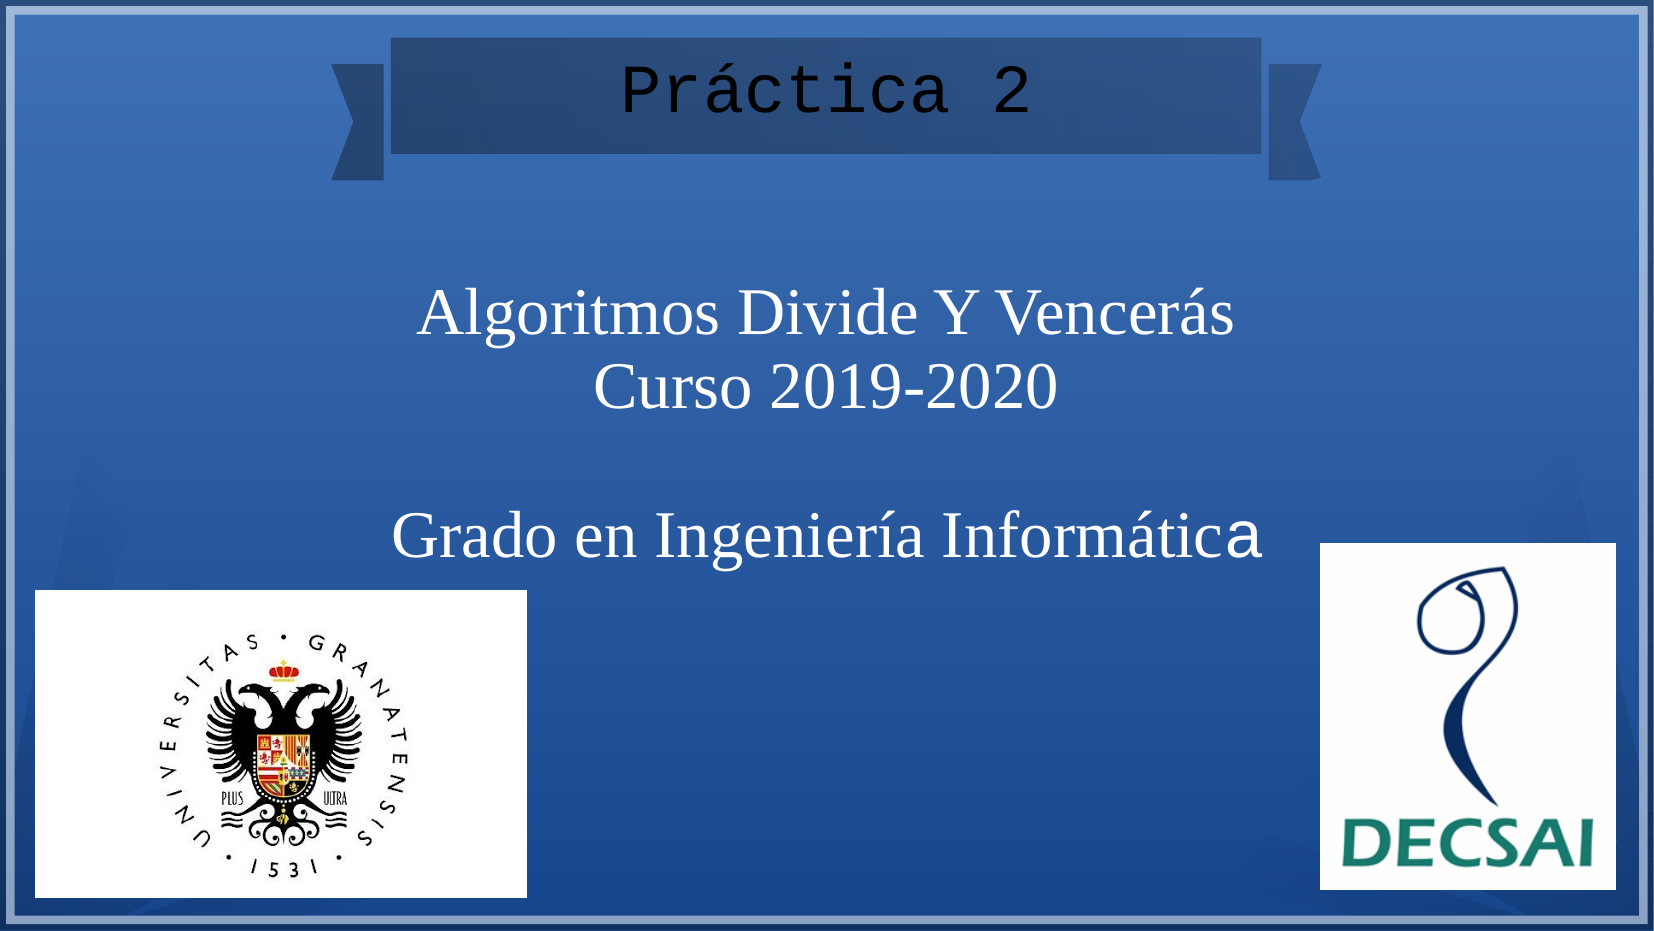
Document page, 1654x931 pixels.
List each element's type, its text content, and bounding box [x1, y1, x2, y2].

picture [1320, 543, 1616, 890]
picture [35, 590, 527, 898]
title Práctica 2 [389, 35, 1264, 154]
subtitle Algoritmos Divide Y Vencerás Curso 2019-2020 Grado en Ingeniería Informática [82, 224, 1571, 848]
